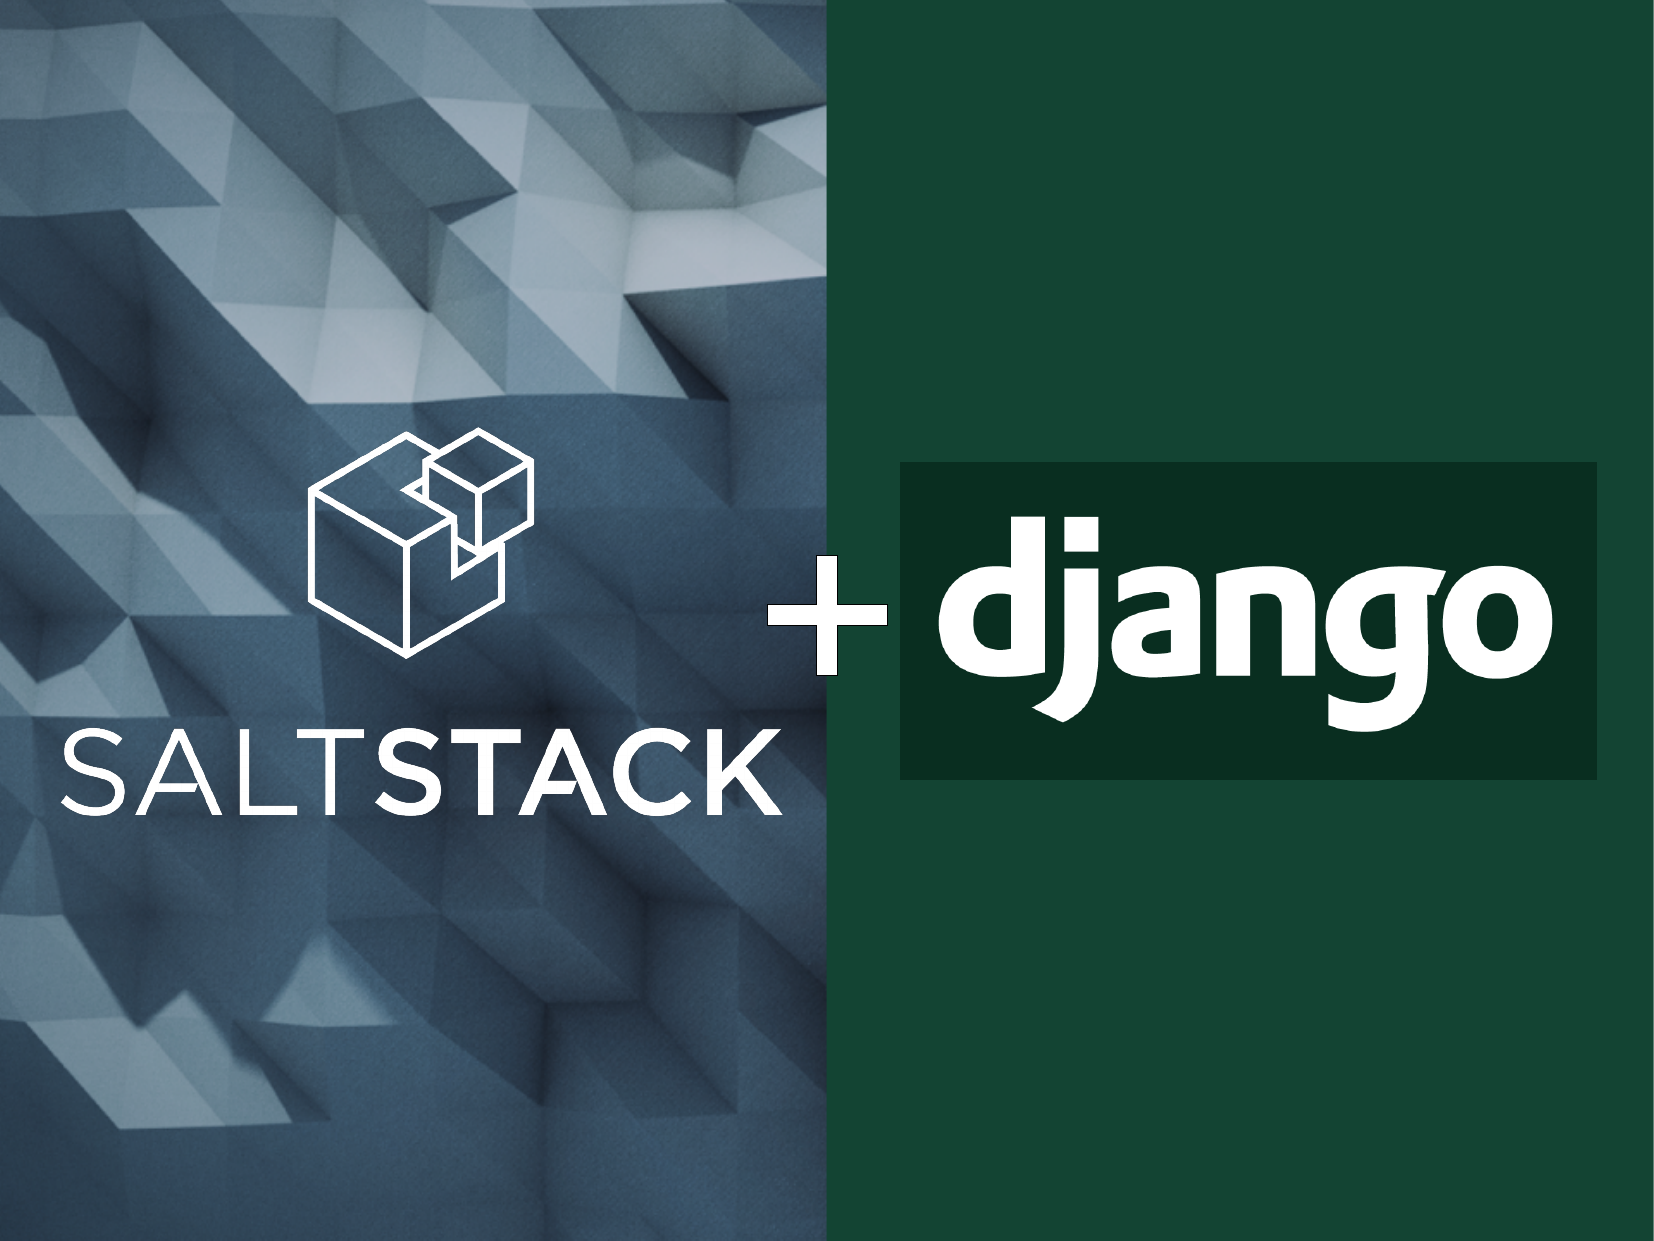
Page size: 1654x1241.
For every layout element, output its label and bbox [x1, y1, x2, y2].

text_box [767, 555, 888, 676]
picture [0, 0, 1654, 1241]
